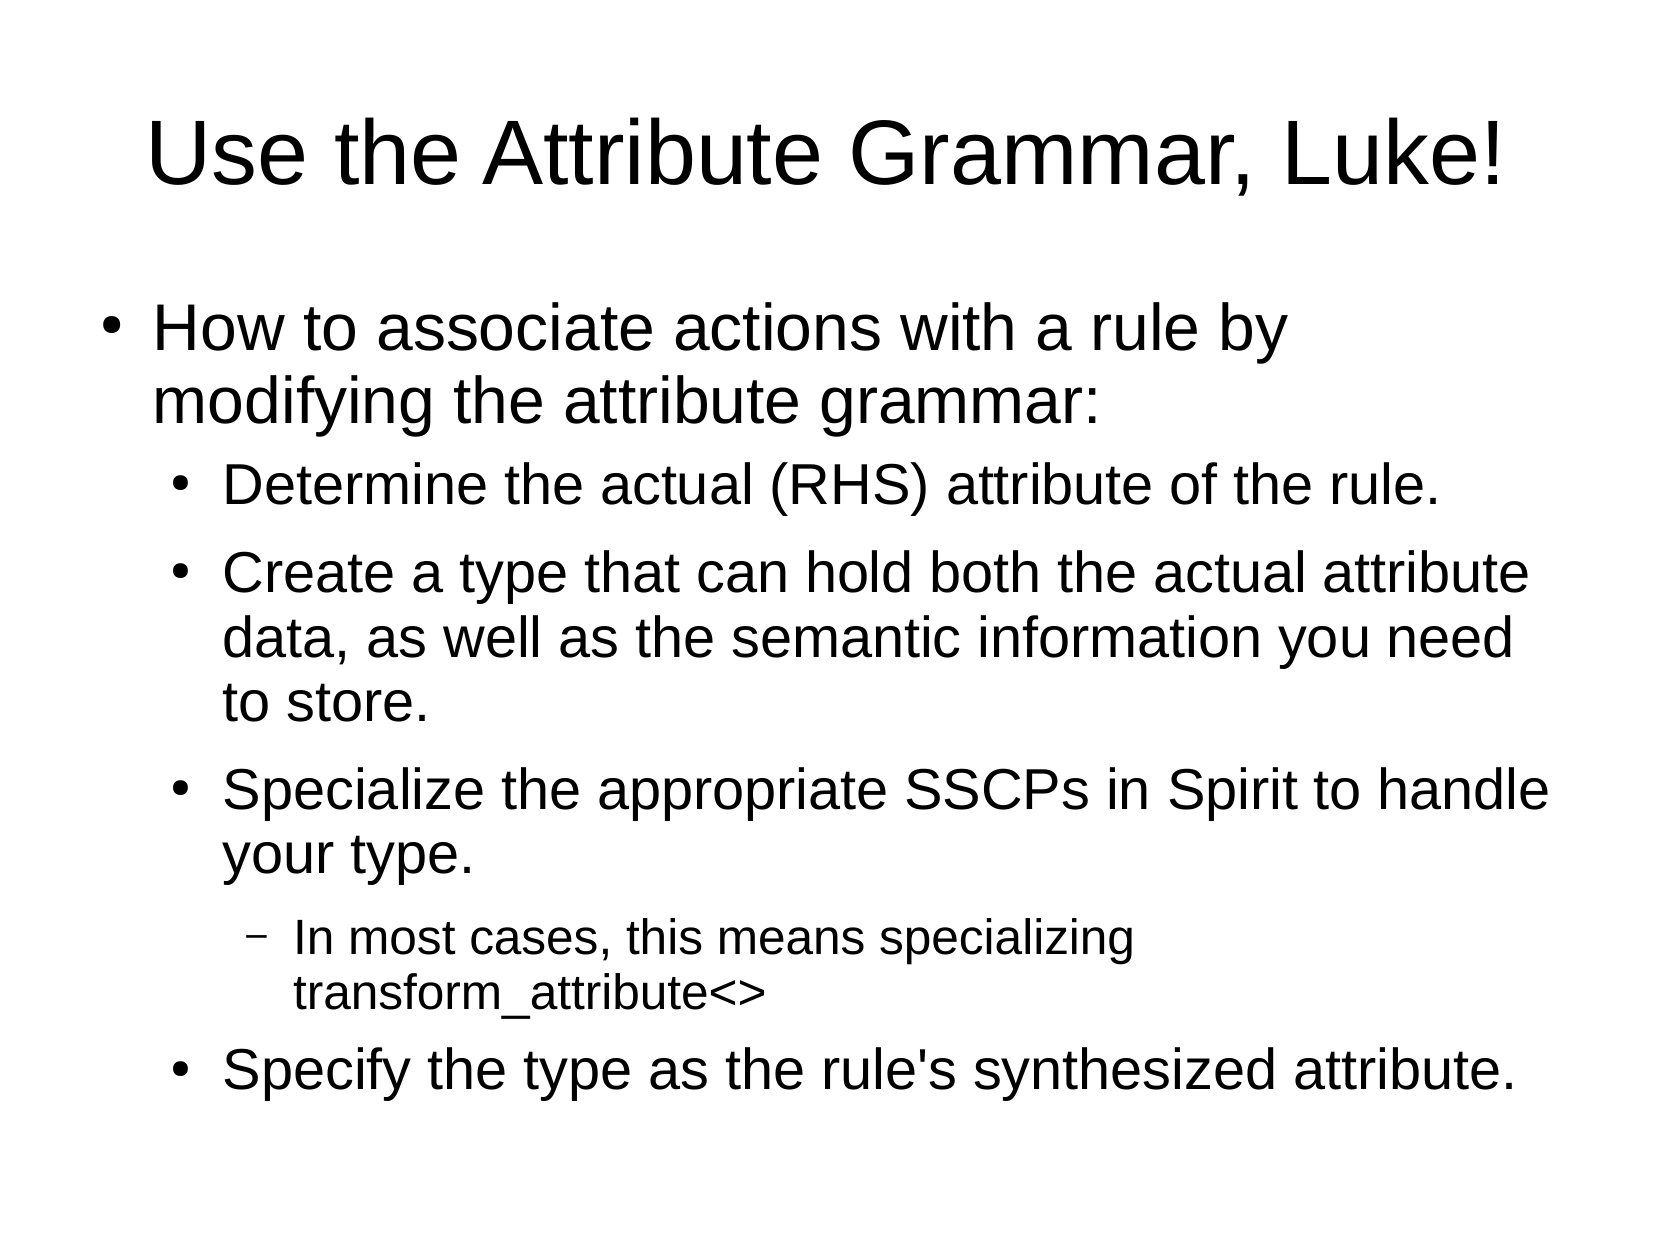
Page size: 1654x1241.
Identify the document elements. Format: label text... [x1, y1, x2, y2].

title Use the Attribute Grammar, Luke! [82, 49, 1571, 257]
list How to associate actions with a rule by modifying the attribute grammar: Determine the actual (RHS) attribute of the rule. Create a type that can hold both the actual attribute data, as well as the semantic information you need to store. Specialize the appropriate SSCPs in Spirit to handle your type. In most cases, this means specializing transform_attribute<> Specify the type as the rule's synthesized attribute. [82, 290, 1571, 1109]
